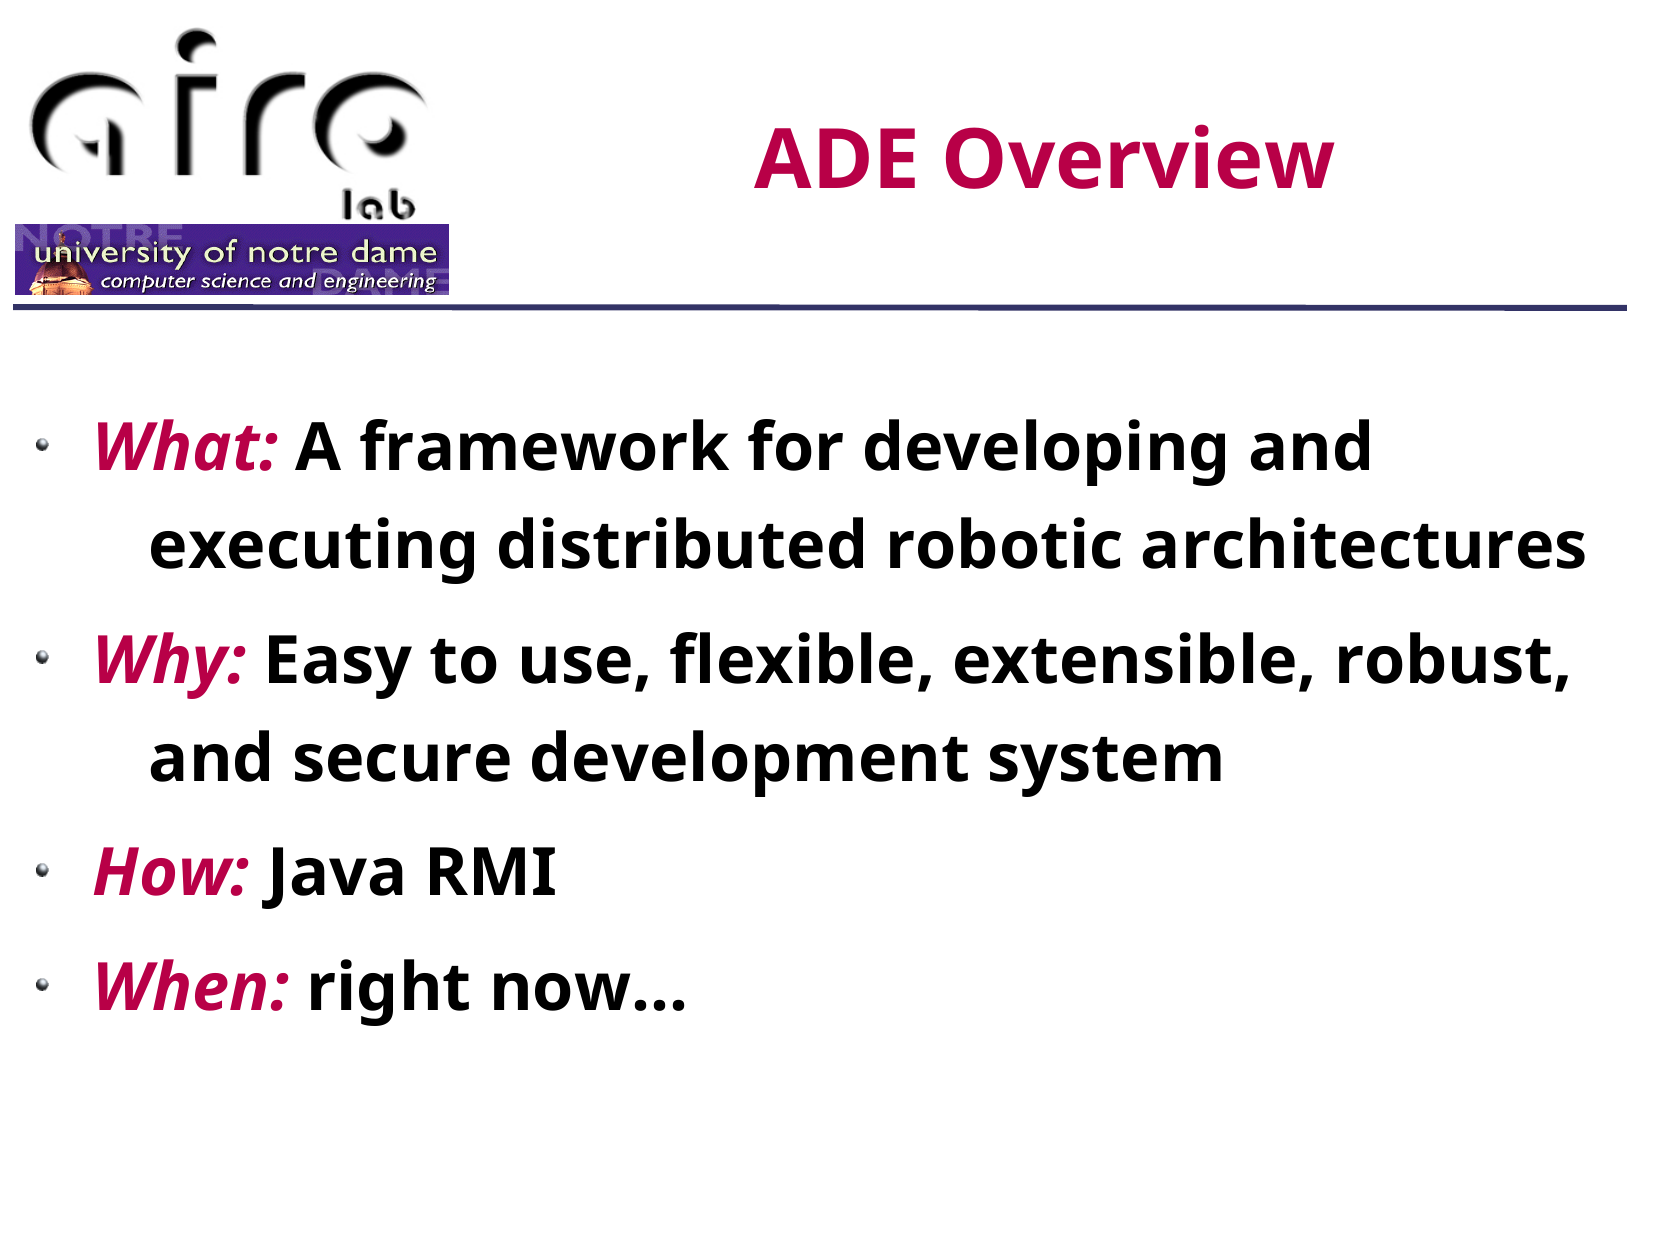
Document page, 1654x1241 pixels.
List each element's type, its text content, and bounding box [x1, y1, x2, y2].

list What: A framework for developing and executing distributed robotic architectures Why: Easy to use, flexible, extensible, robust, and secure development system How: Java RMI When: right now... [36, 392, 1628, 1115]
picture [9, 8, 456, 295]
title ADE Overview [461, 23, 1629, 282]
